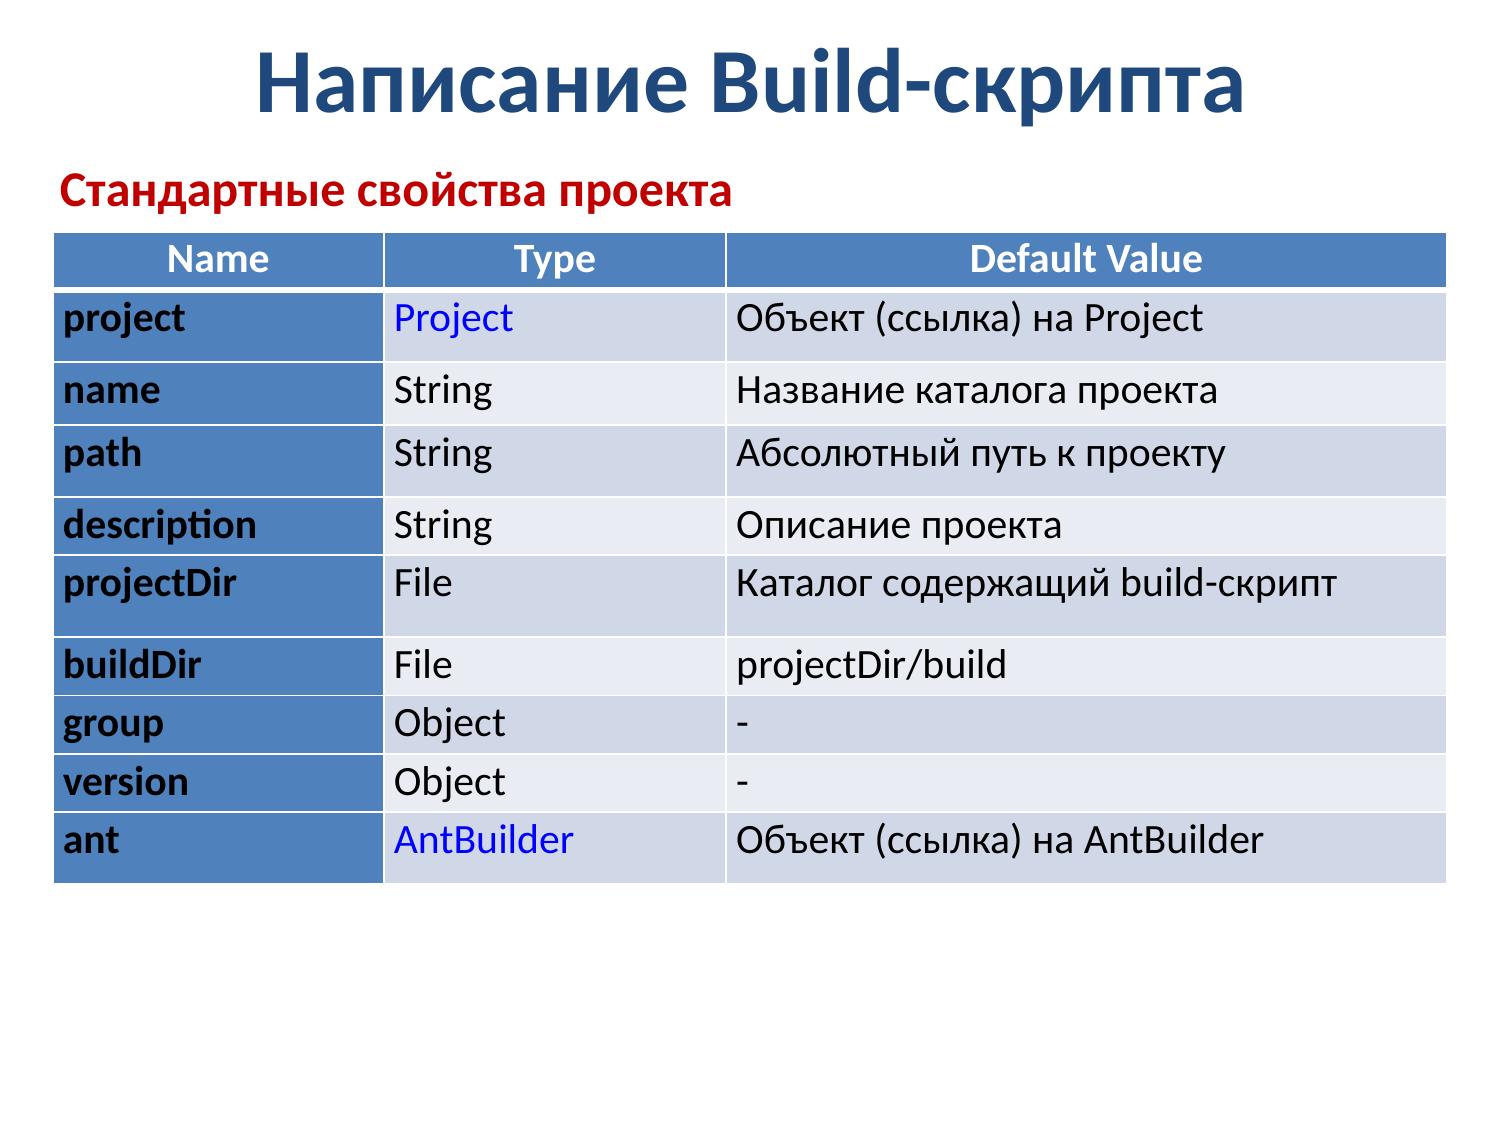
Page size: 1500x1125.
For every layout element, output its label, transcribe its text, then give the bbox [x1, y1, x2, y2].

table_cell Object [385, 755, 725, 811]
table_cell - [727, 755, 1446, 811]
table_header Name [54, 233, 383, 287]
title Написание Build-скрипта [76, 0, 1427, 152]
table_cell projectDir/build [727, 638, 1446, 695]
table_cell AntBuilder [385, 813, 725, 883]
table_cell String [385, 498, 725, 554]
table_cell Project [385, 293, 725, 361]
table_cell group [54, 696, 383, 753]
table_cell Объект (ссылка) на Project [727, 293, 1446, 361]
table_header Type [385, 233, 725, 287]
table_cell File [385, 638, 725, 695]
table_cell Объект (ссылка) на AntBuilder [727, 813, 1446, 883]
table_cell path [54, 426, 383, 496]
table_cell project [54, 293, 383, 361]
table_cell name [54, 363, 383, 424]
table_cell buildDir [54, 638, 383, 695]
table_cell File [385, 556, 725, 636]
table_cell Название каталога проекта [727, 363, 1446, 424]
table_header Default Value [727, 233, 1446, 287]
table_cell String [385, 363, 725, 424]
table_cell projectDir [54, 556, 383, 636]
table_cell version [54, 755, 383, 811]
table_cell Object [385, 696, 725, 753]
table_cell String [385, 426, 725, 496]
table_cell ant [54, 813, 383, 883]
table_cell - [727, 696, 1446, 753]
table_cell Описание проекта [727, 498, 1446, 554]
table_cell Каталог содержащий build-скрипт [727, 556, 1446, 636]
text_box Стандартные свойства проекта [44, 148, 749, 224]
table_cell description [54, 498, 383, 554]
table_cell Абсолютный путь к проекту [727, 426, 1446, 496]
